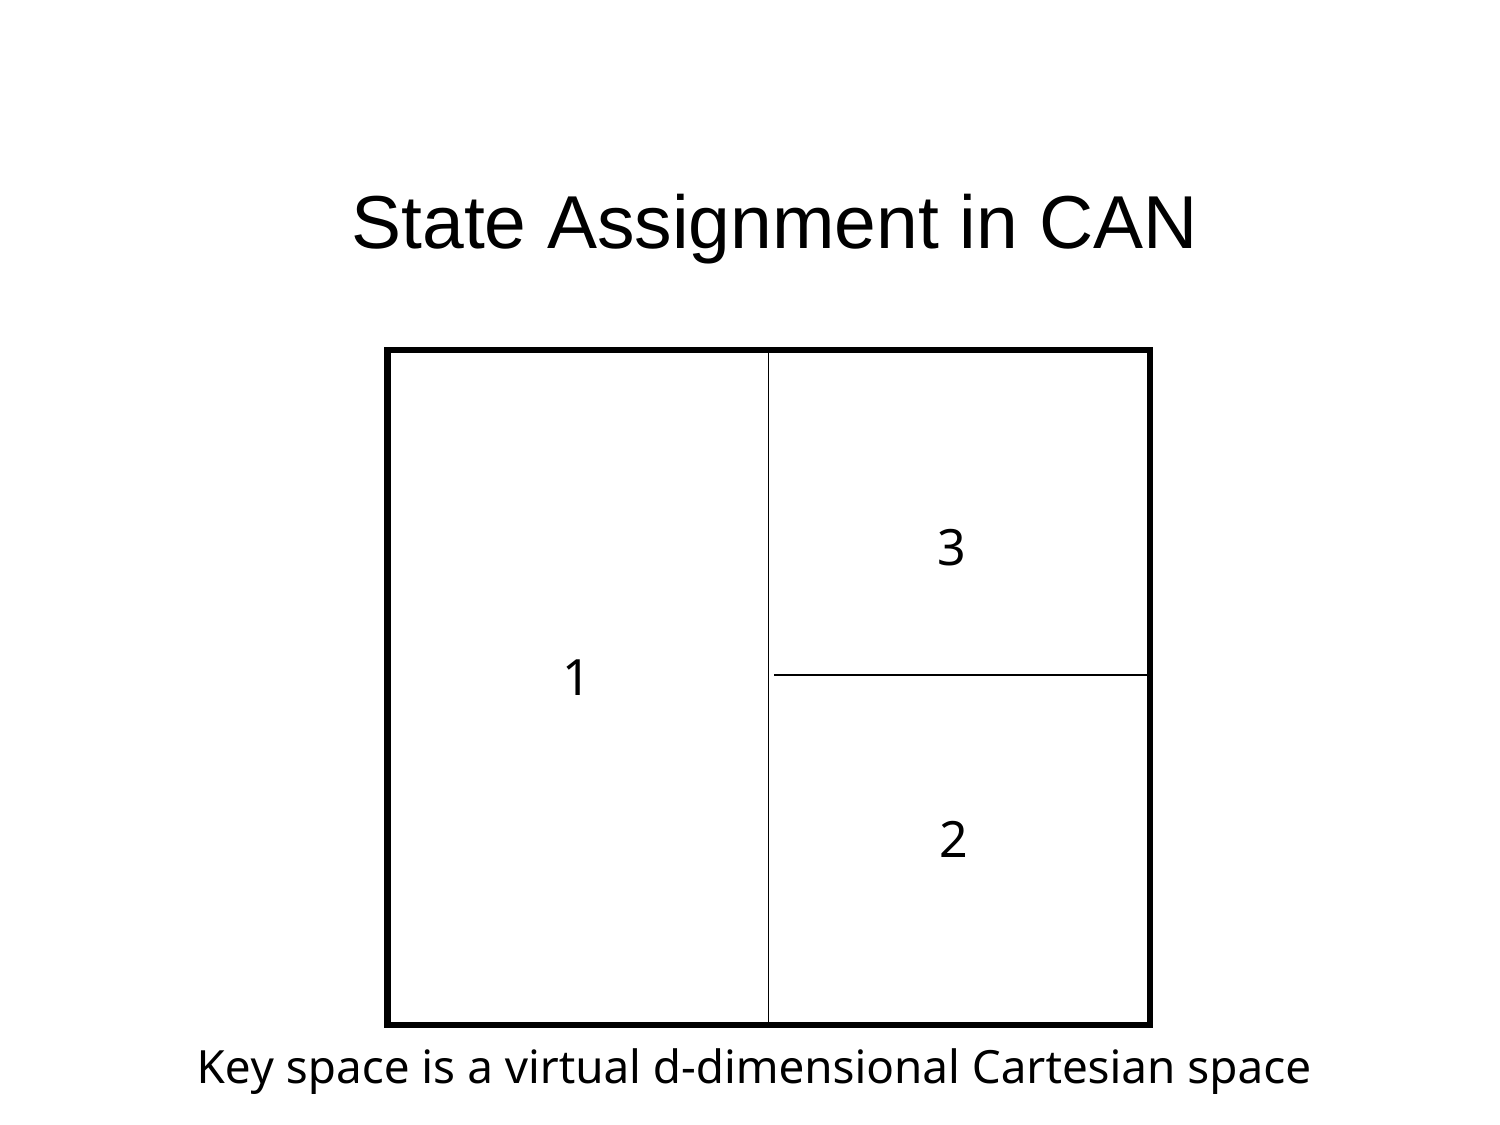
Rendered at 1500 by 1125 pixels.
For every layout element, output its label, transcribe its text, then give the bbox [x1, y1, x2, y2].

text_box 3 [922, 507, 981, 583]
list [75, 324, 1500, 1125]
text_box State Assignment in CAN [137, 124, 1413, 313]
text_box 2 [924, 799, 984, 876]
text_box Key space is a virtual d-dimensional Cartesian space [181, 1029, 1327, 1101]
text_box 1 [547, 637, 606, 713]
